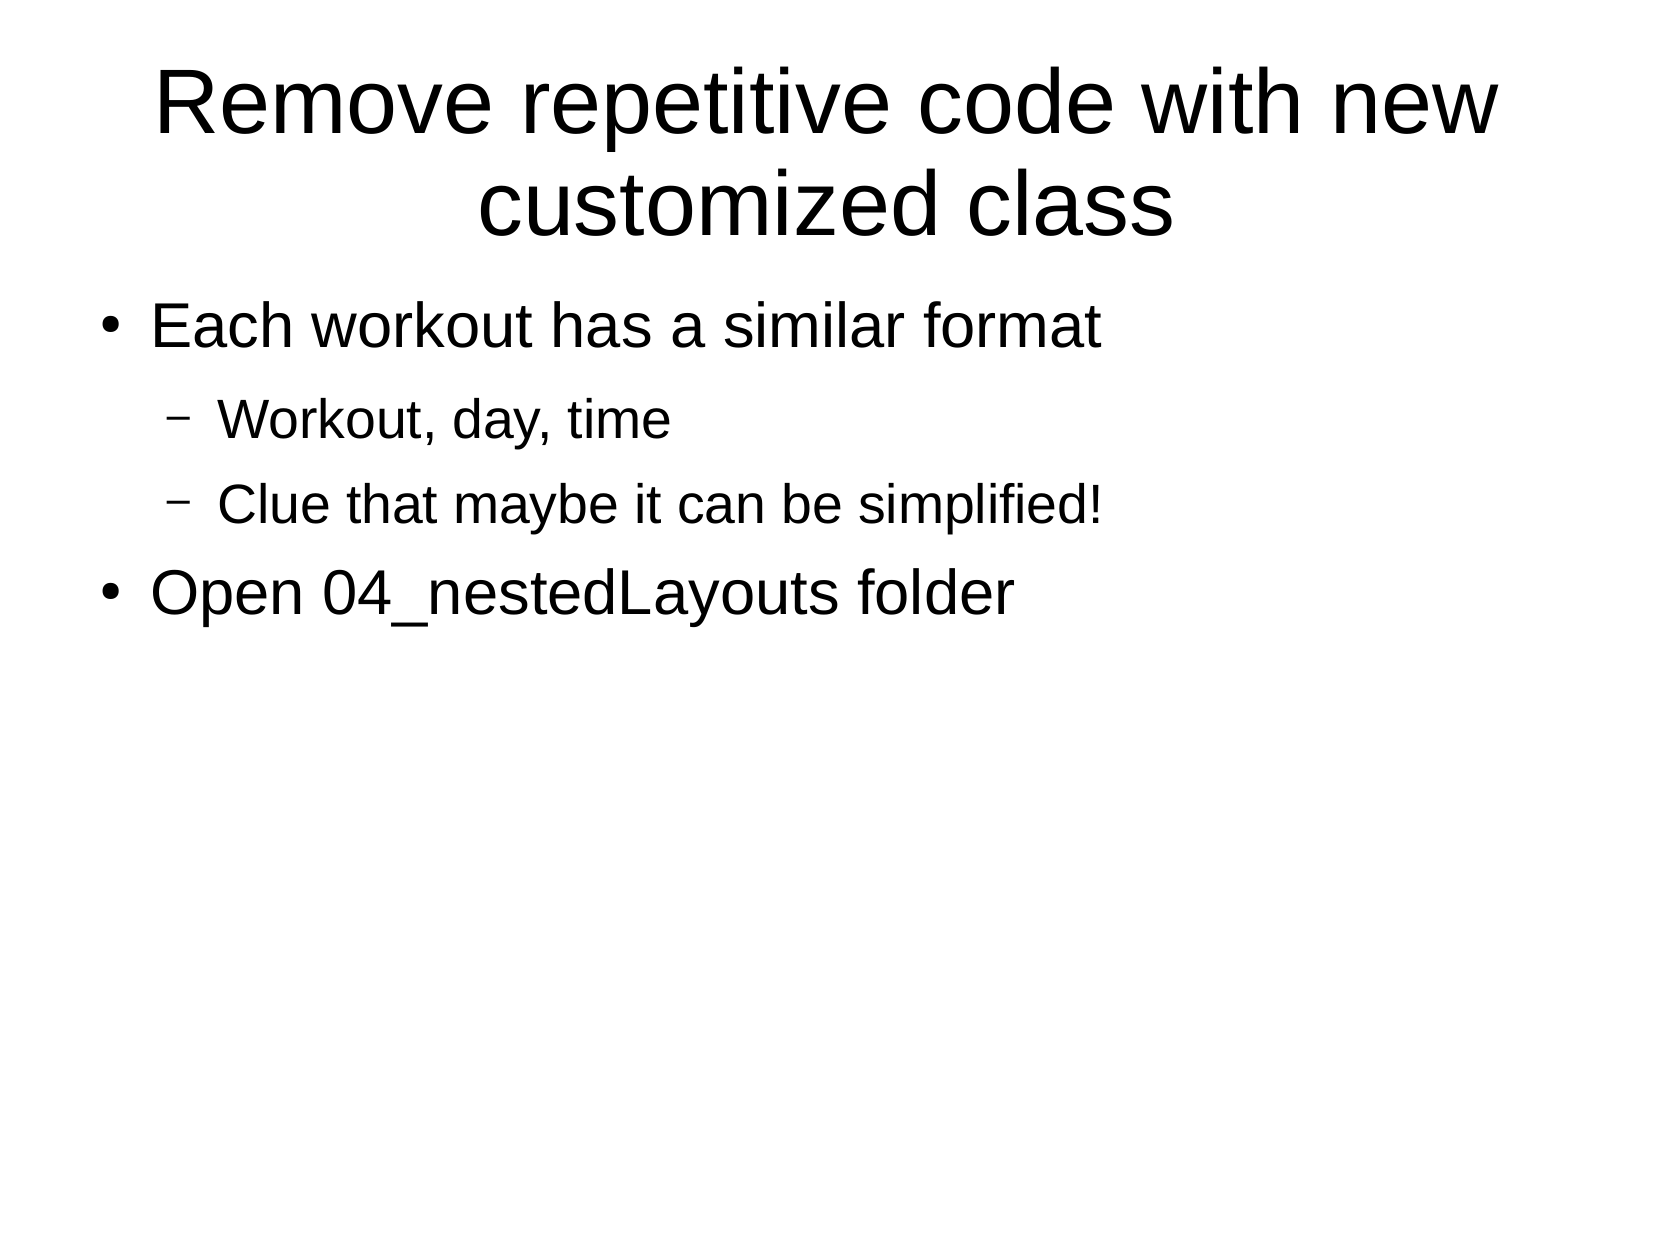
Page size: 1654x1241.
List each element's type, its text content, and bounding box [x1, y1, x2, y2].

title Remove repetitive code with new customized class [82, 49, 1571, 257]
list Each workout has a similar format Workout, day, time Clue that maybe it can be simplified! Open 04_nestedLayouts folder [82, 290, 1571, 631]
